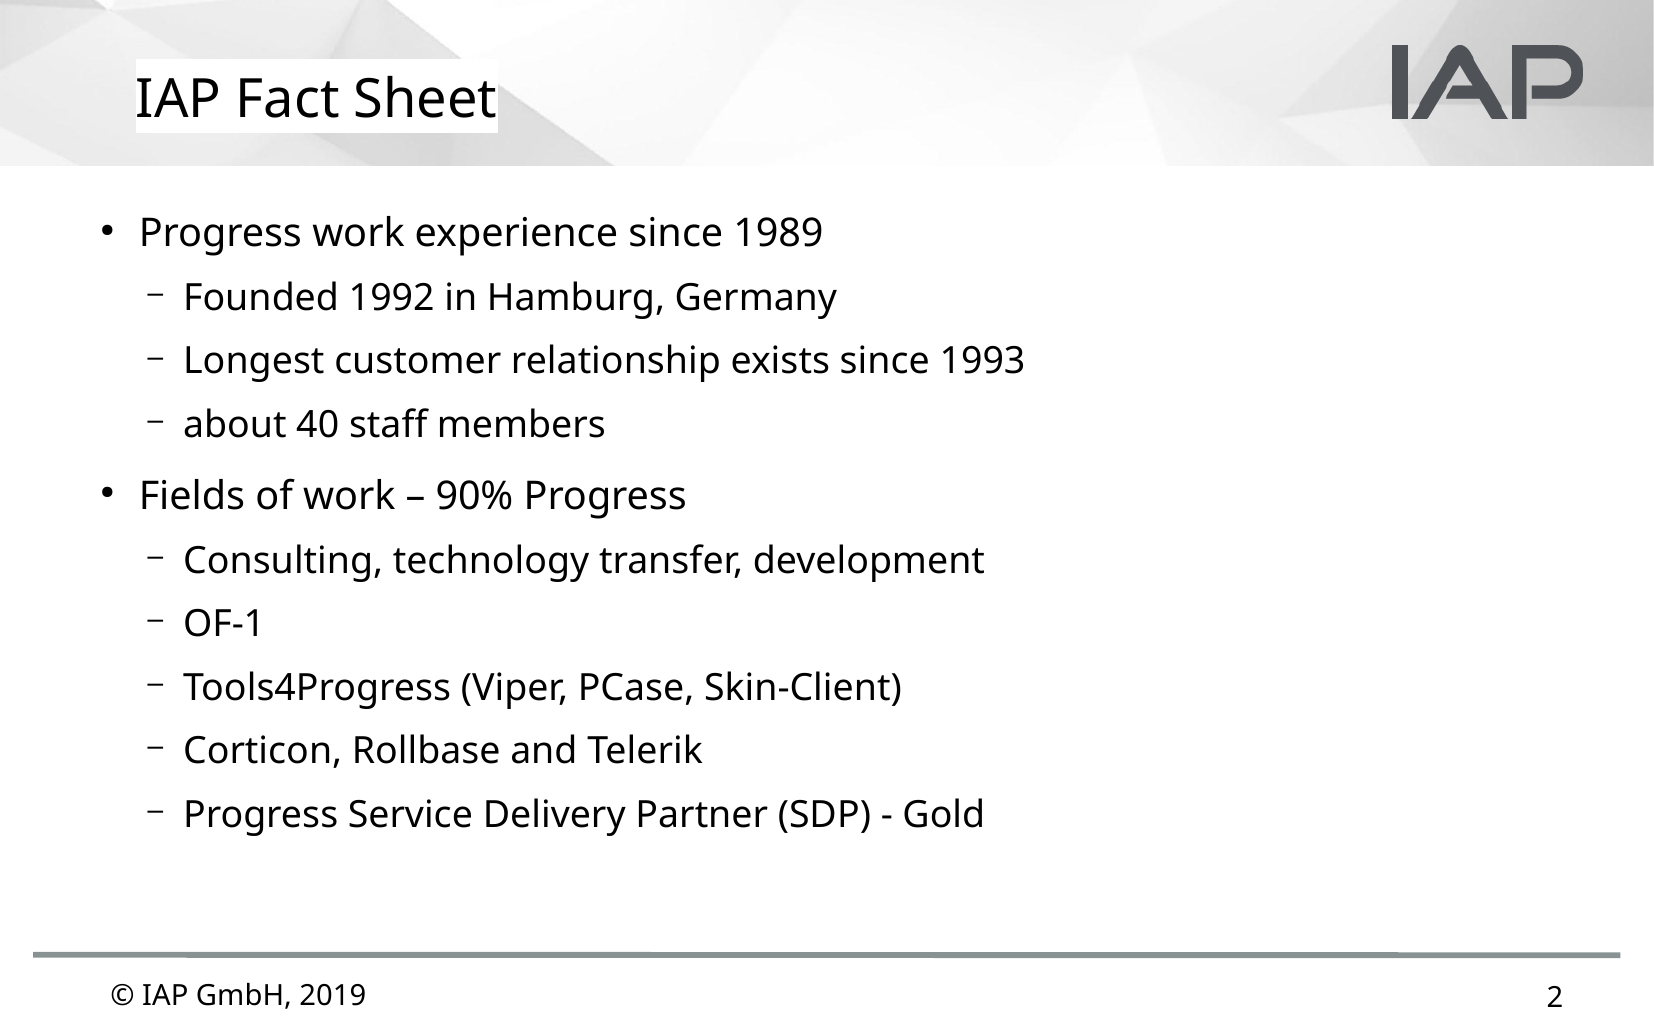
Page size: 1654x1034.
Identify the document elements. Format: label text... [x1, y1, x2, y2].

picture [0, 0, 1654, 166]
list Progress work experience since 1989 Founded 1992 in Hamburg, Germany Longest customer relationship exists since 1993 about 40 staff members Fields of work – 90% Progress Consulting, technology transfer, development OF-1 Tools4Progress (Viper, PCase, Skin-Client) Corticon, Rollbase and Telerik Progress Service Delivery Partner (SDP) - Gold [82, 196, 1571, 891]
title IAP Fact Sheet [135, 41, 1264, 152]
